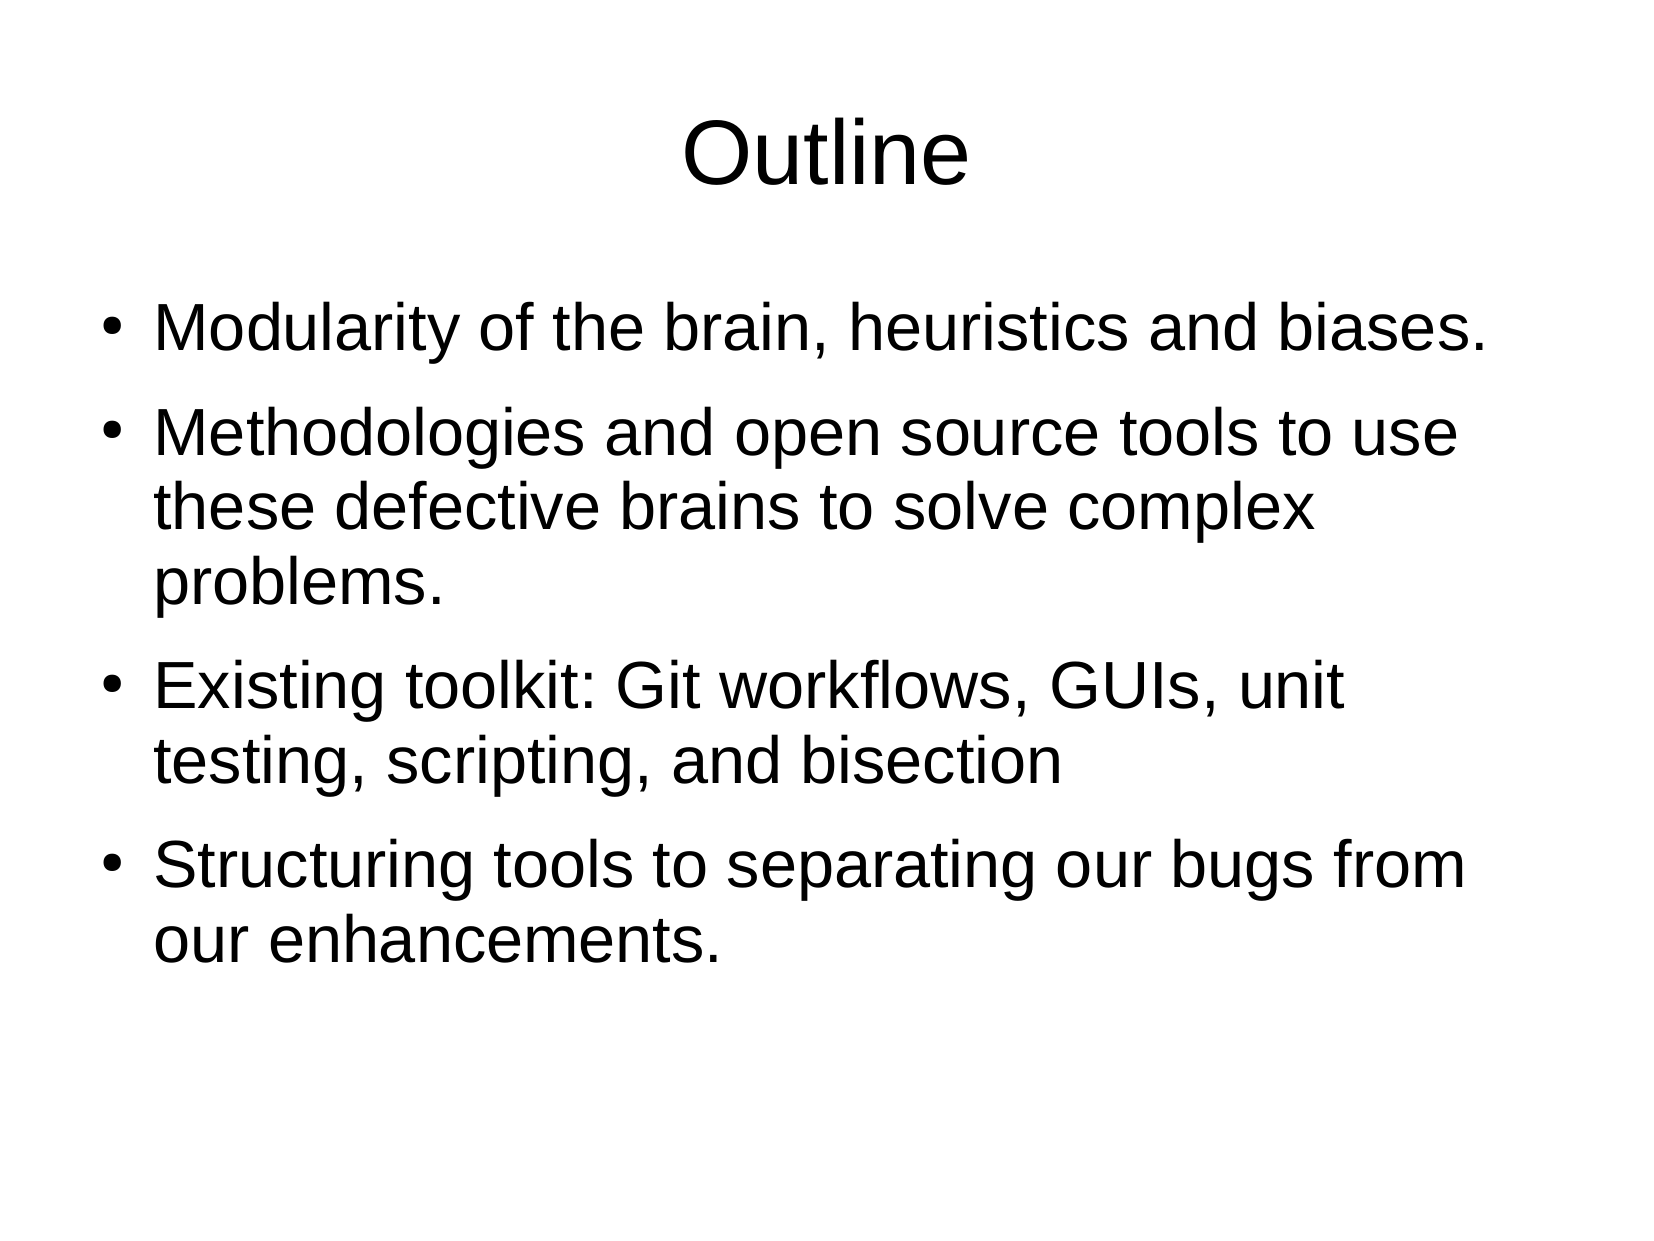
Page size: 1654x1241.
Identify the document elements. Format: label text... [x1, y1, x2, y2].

list Modularity of the brain, heuristics and biases. Methodologies and open source tools to use these defective brains to solve complex problems. Existing toolkit: Git workflows, GUIs, unit testing, scripting, and bisection Structuring tools to separating our bugs from our enhancements. [82, 290, 1571, 1010]
title Outline [82, 49, 1571, 257]
